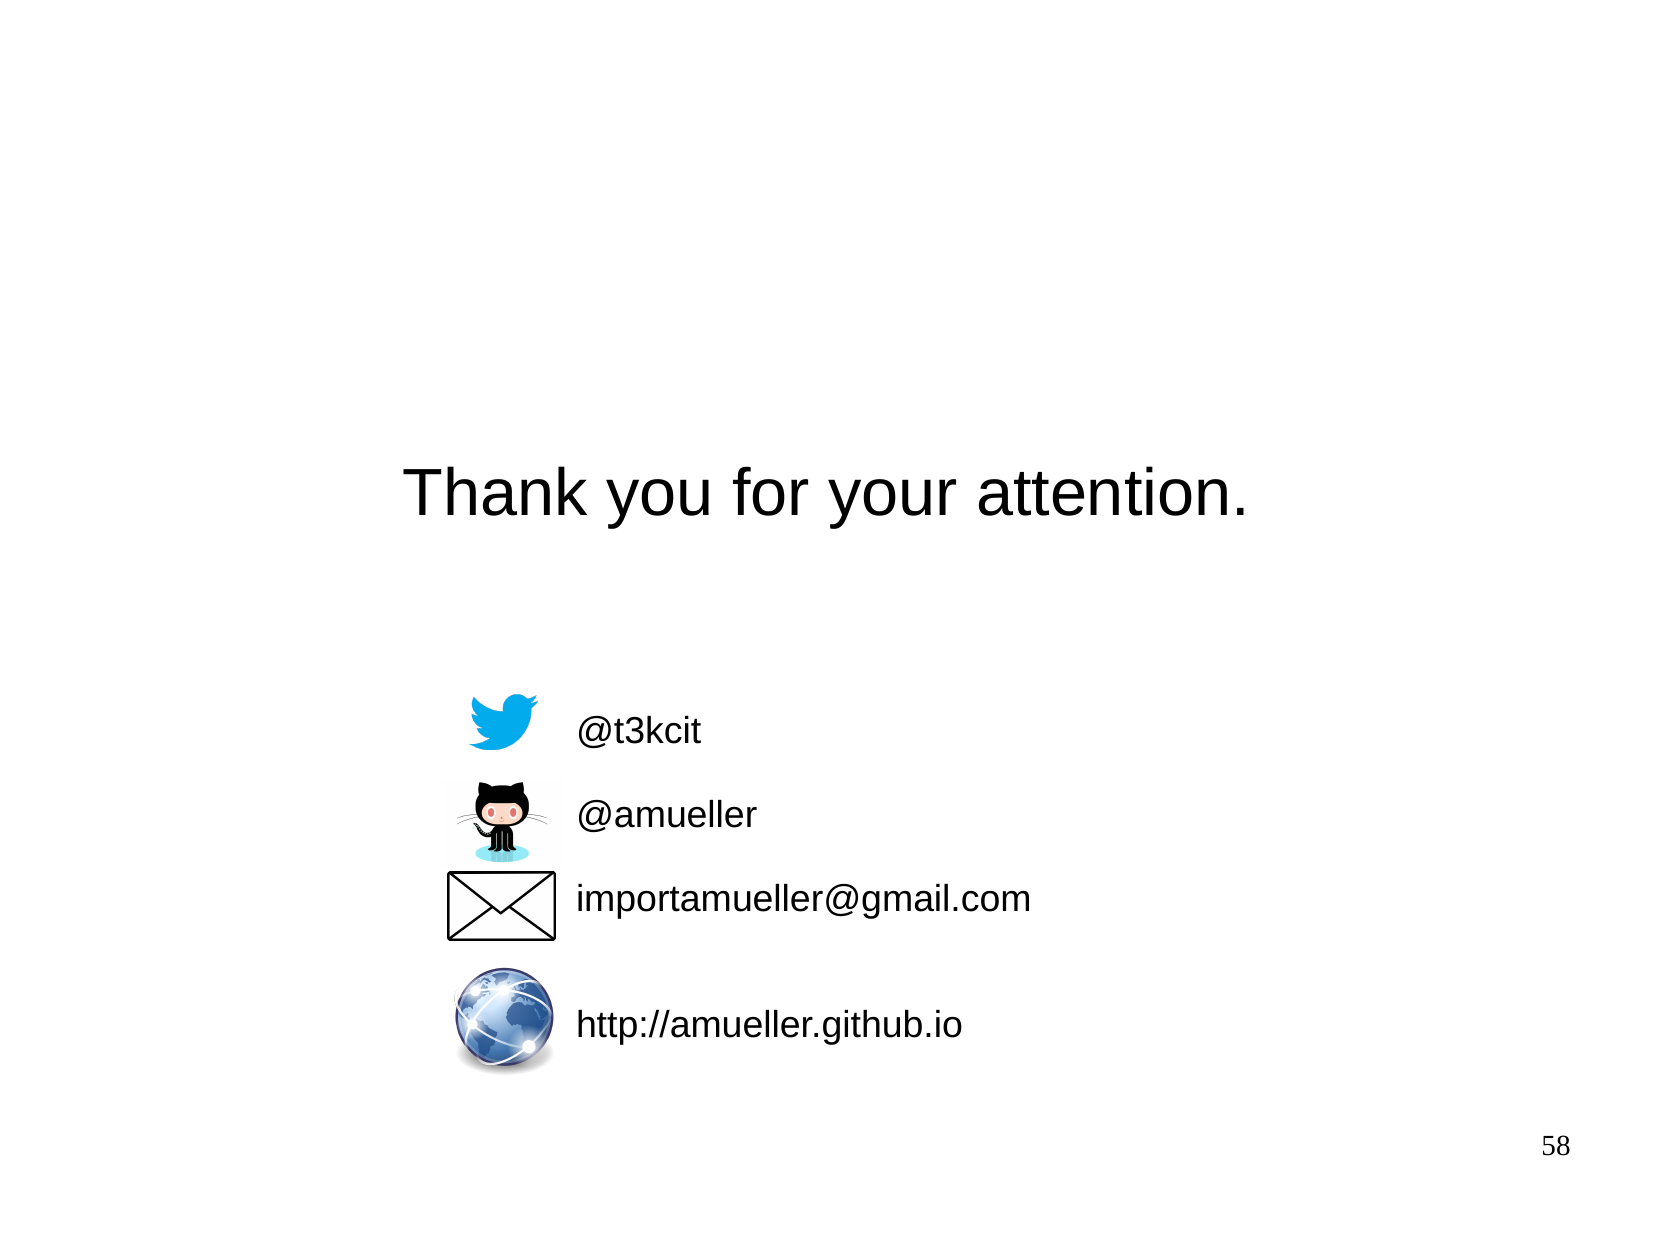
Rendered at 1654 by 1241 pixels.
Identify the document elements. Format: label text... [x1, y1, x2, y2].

picture [444, 959, 562, 1077]
picture [441, 664, 562, 866]
text_box @t3kcit @amueller importamueller@gmail.com http://amueller.github.io [561, 660, 1261, 1053]
picture [447, 871, 556, 941]
subtitle Thank you for your attention. [82, 49, 1571, 1010]
